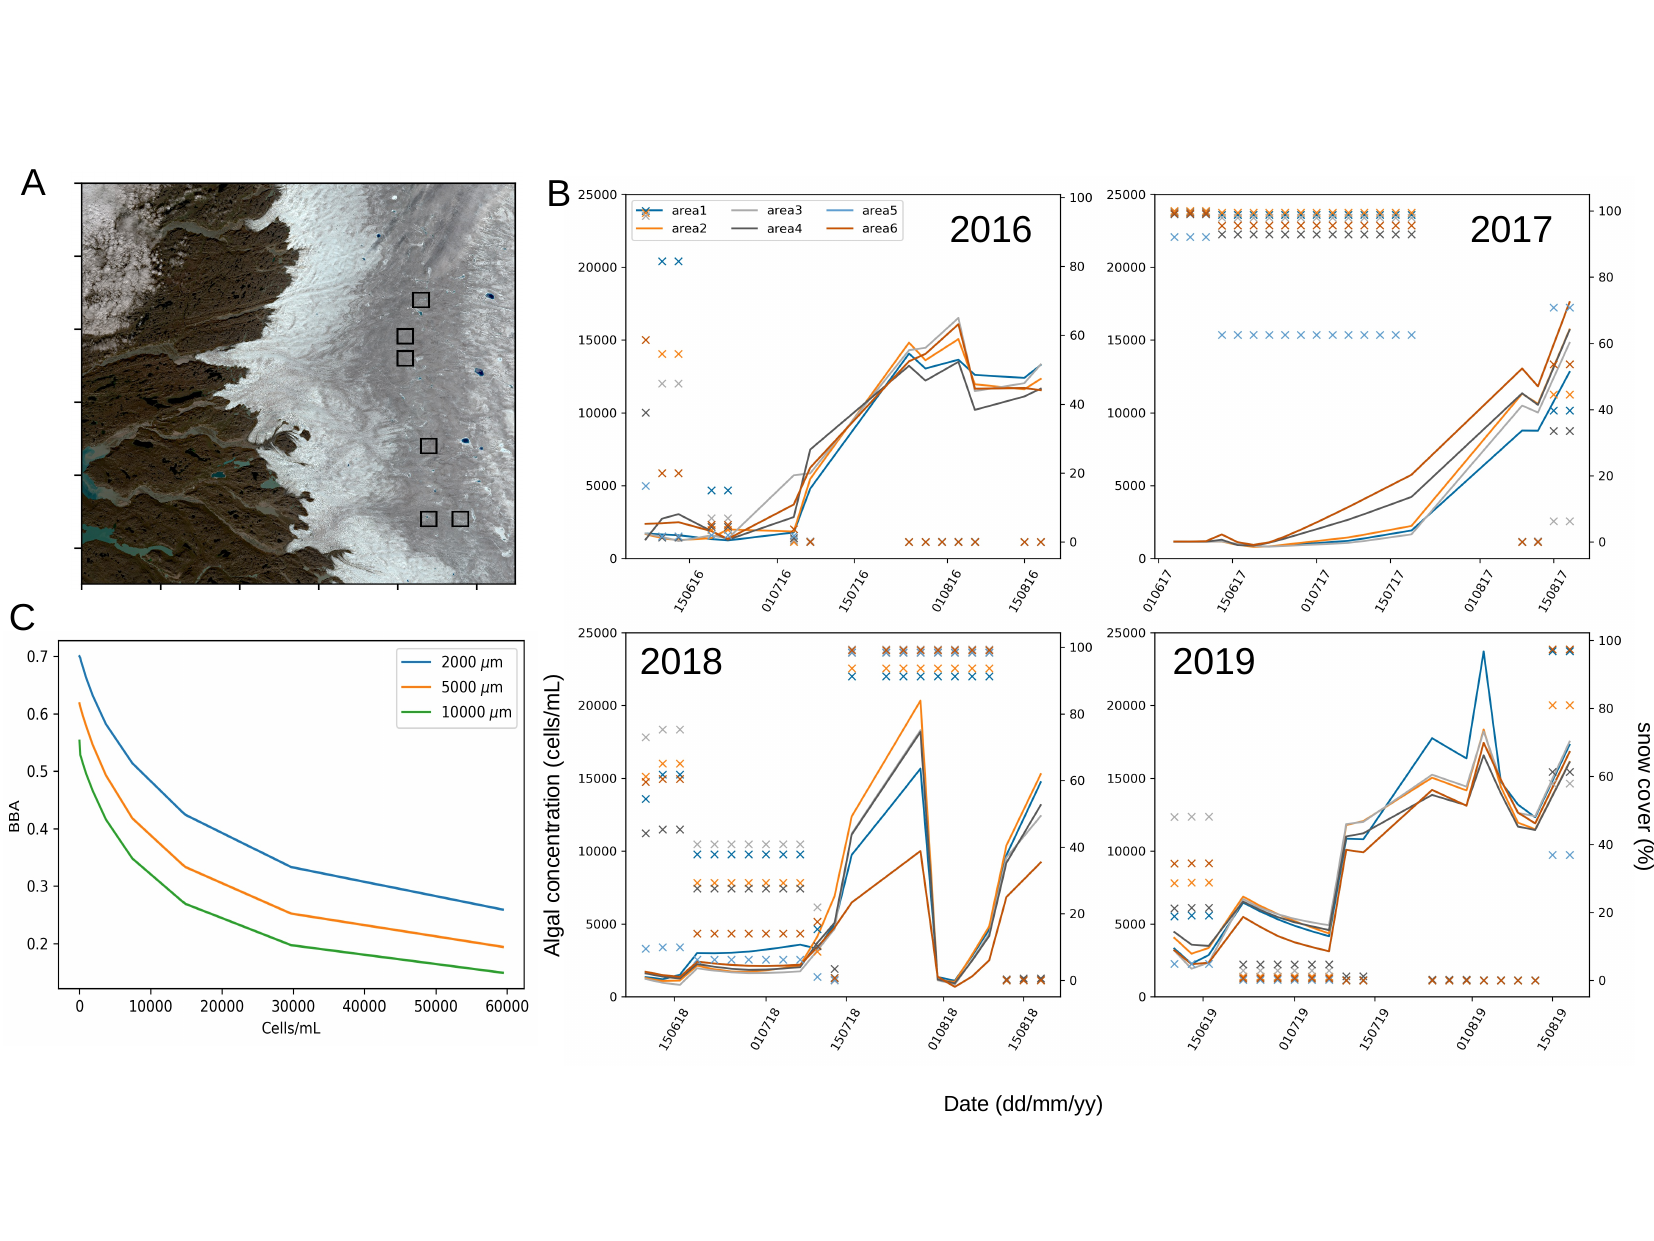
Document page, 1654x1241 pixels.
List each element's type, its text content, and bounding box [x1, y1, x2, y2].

text_box 2017 [1455, 201, 1580, 263]
text_box snow cover (%) [1603, 707, 1654, 1041]
text_box 2016 [934, 201, 1059, 263]
picture [564, 176, 1635, 1066]
text_box 2019 [1157, 633, 1282, 696]
text_box Algal concentration (cells/mL) [538, 639, 595, 973]
text_box B [531, 165, 643, 225]
text_box 2018 [625, 633, 750, 696]
text_box C [0, 588, 103, 647]
text_box Date (dd/mm/yy) [928, 1083, 1264, 1146]
picture [3, 631, 538, 1046]
picture [70, 171, 523, 590]
text_box A [6, 153, 115, 212]
